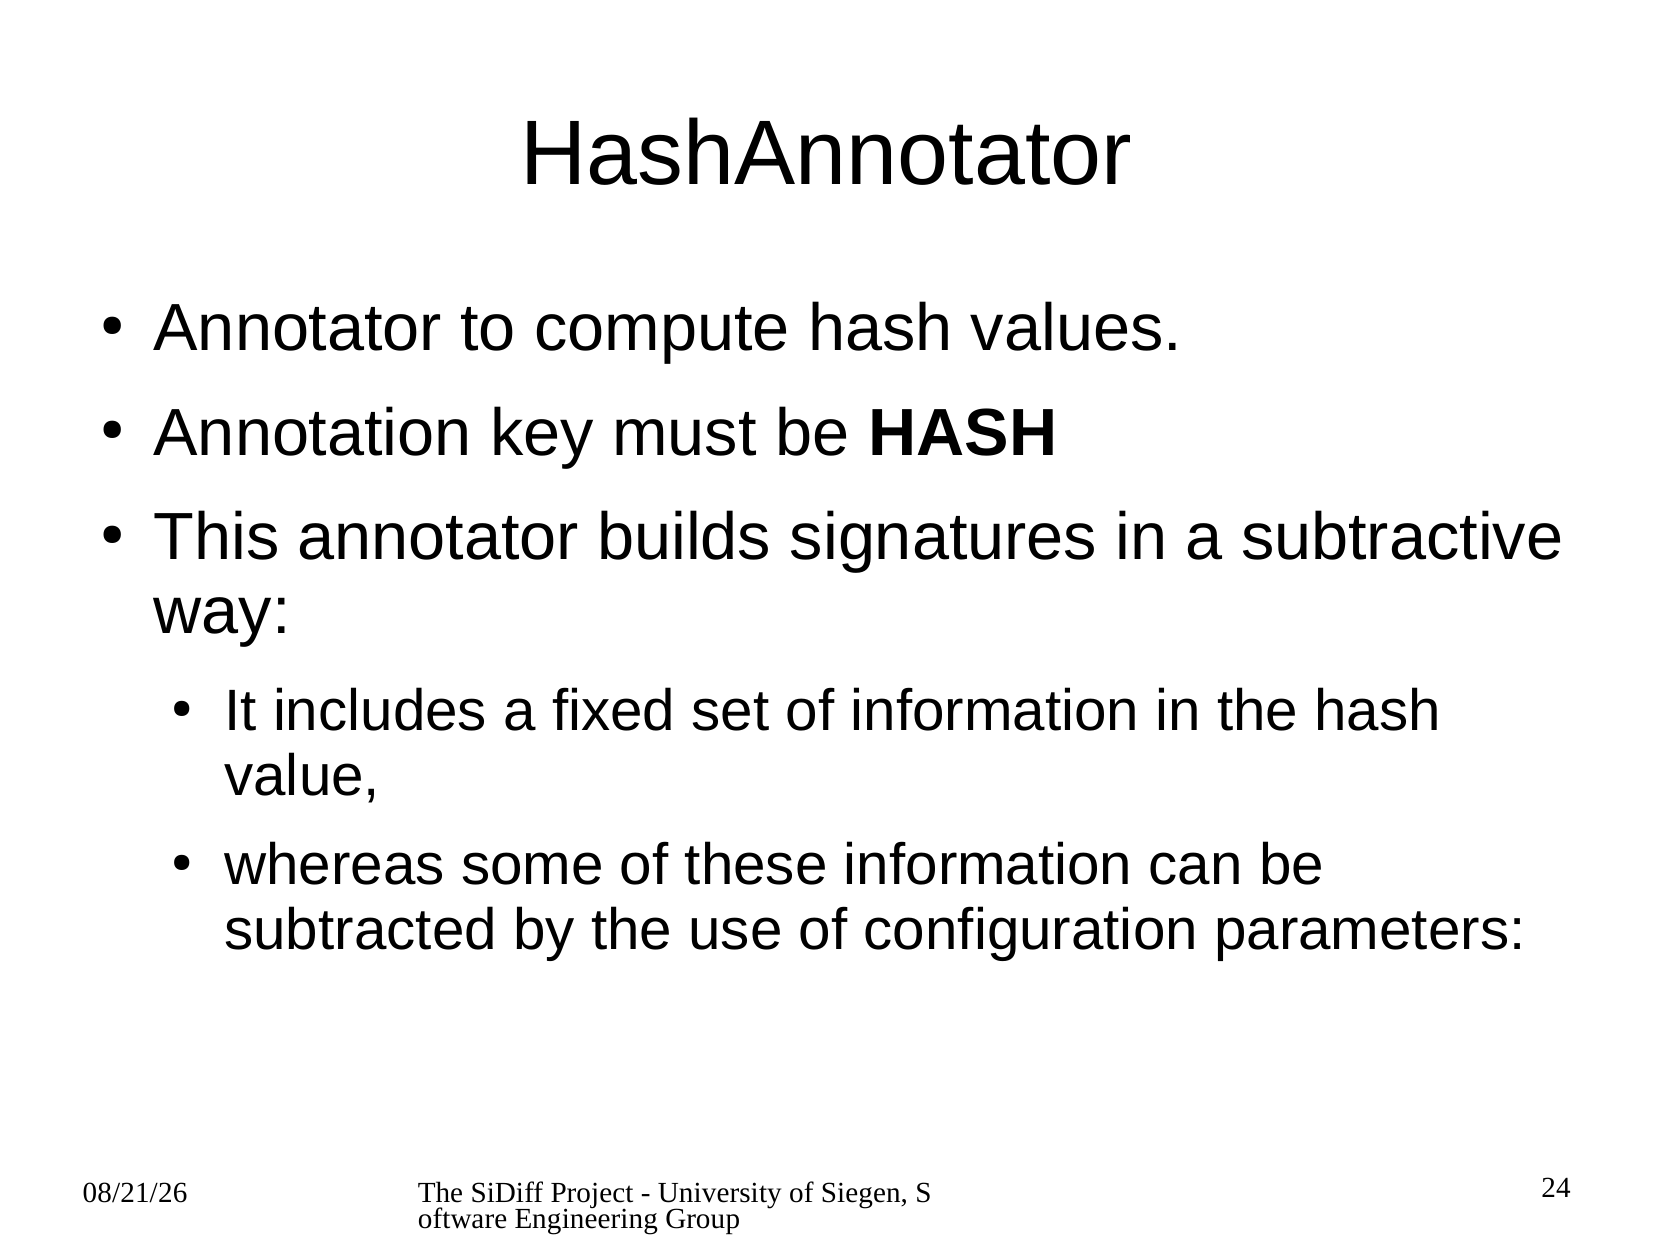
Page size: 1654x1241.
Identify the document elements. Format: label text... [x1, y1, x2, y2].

list Annotator to compute hash values. Annotation key must be HASH This annotator builds signatures in a subtractive way: It includes a fixed set of information in the hash value, whereas some of these information can be subtracted by the use of configuration parameters: [82, 290, 1571, 1109]
title HashAnnotator [82, 49, 1571, 257]
